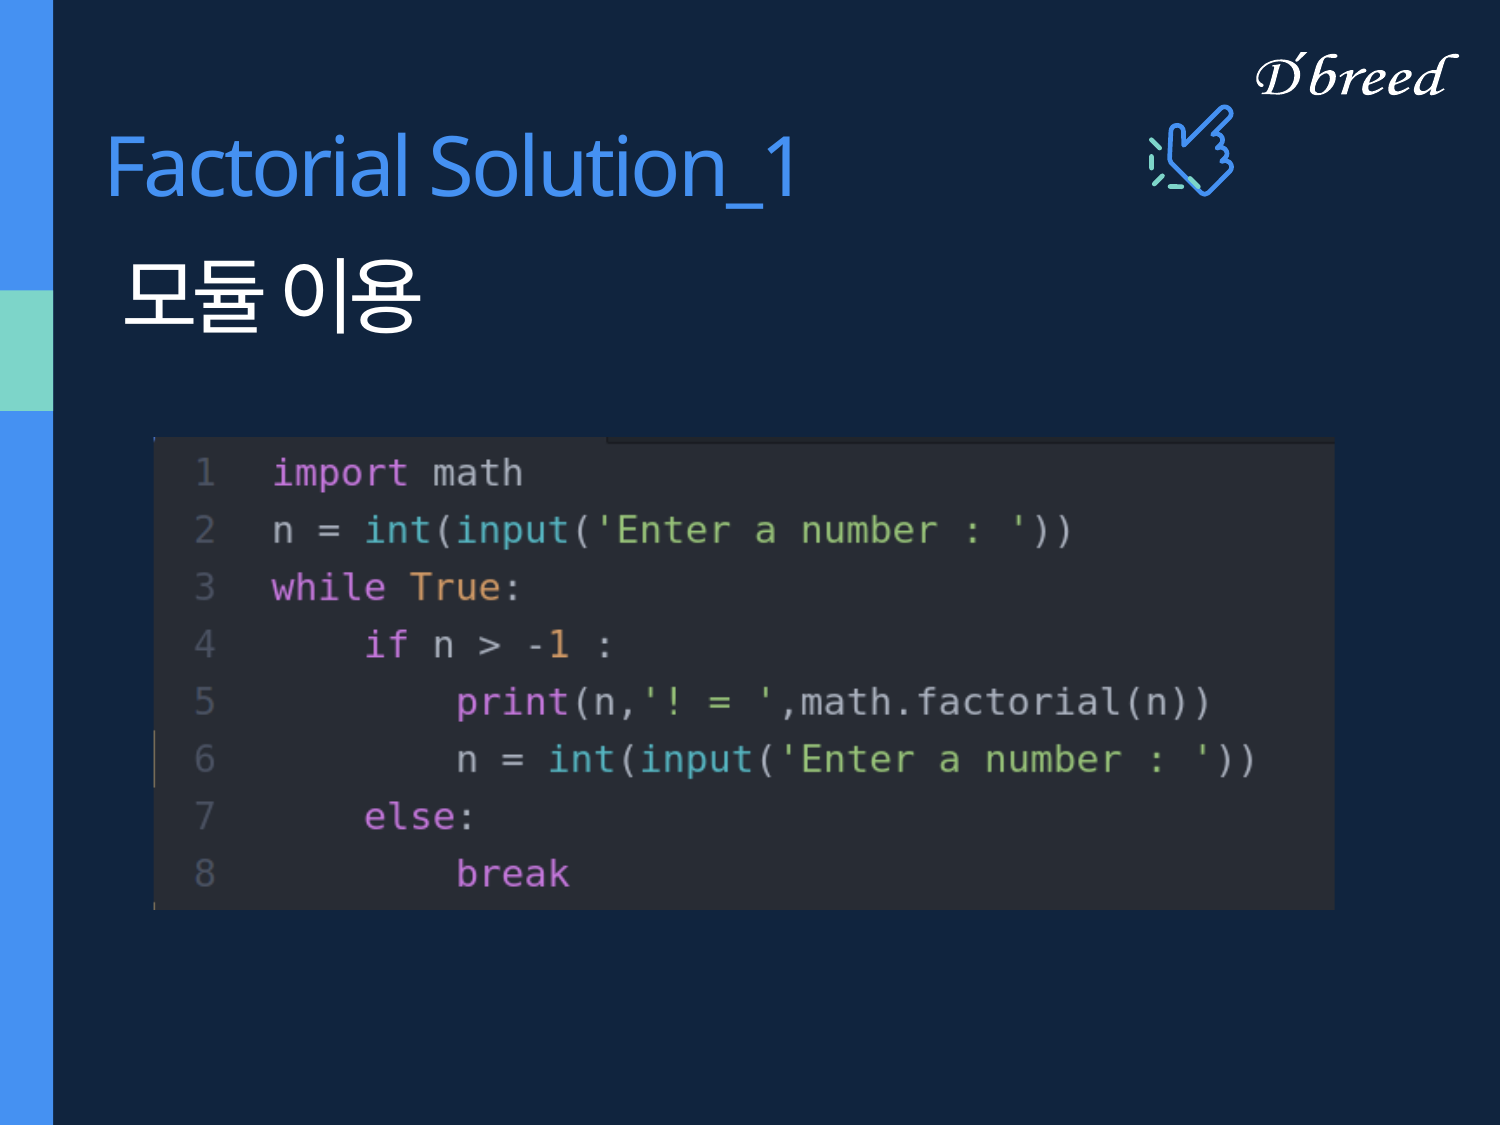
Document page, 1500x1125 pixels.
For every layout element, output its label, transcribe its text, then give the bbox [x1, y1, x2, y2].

text_box 모듈 이용 [106, 236, 1187, 352]
picture [153, 437, 1335, 910]
text_box Factorial Solution_1 [88, 105, 1016, 221]
text_box [0, 0, 54, 1125]
